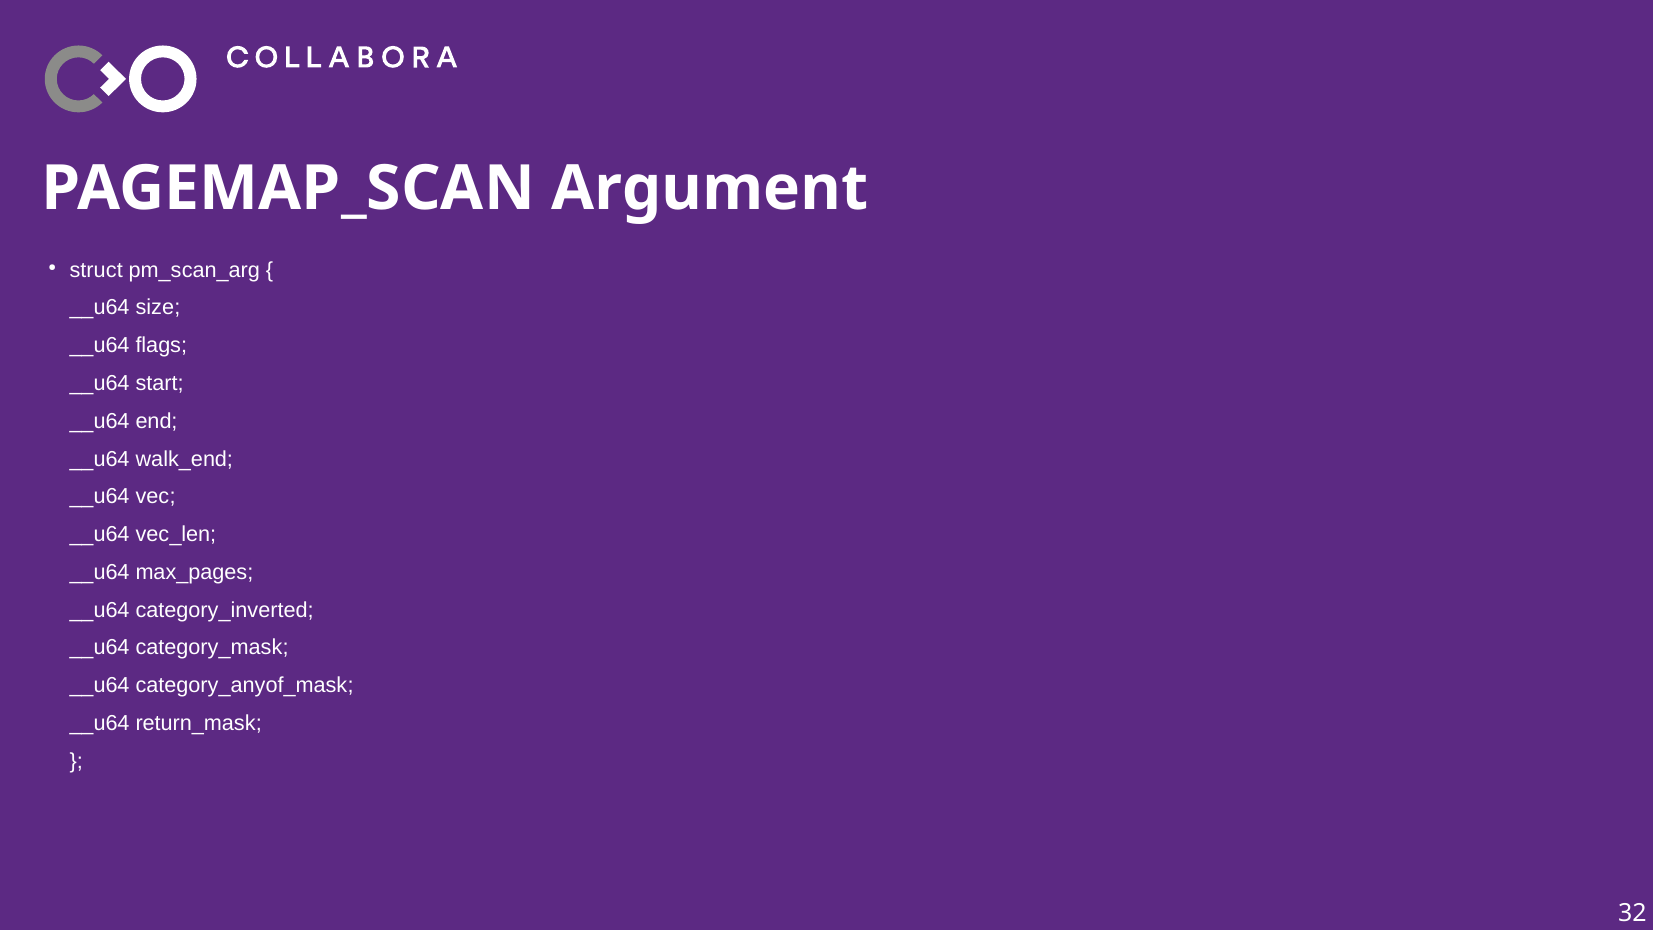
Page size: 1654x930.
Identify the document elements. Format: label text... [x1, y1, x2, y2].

title PAGEMAP_SCAN Argument [41, 146, 1614, 255]
list struct pm_scan_arg { __u64 size; __u64 flags; __u64 start; __u64 end; __u64 walk_end; __u64 vec; __u64 vec_len; __u64 max_pages; __u64 category_inverted; __u64 category_mask; __u64 category_anyof_mask; __u64 return_mask; }; [41, 255, 1614, 780]
